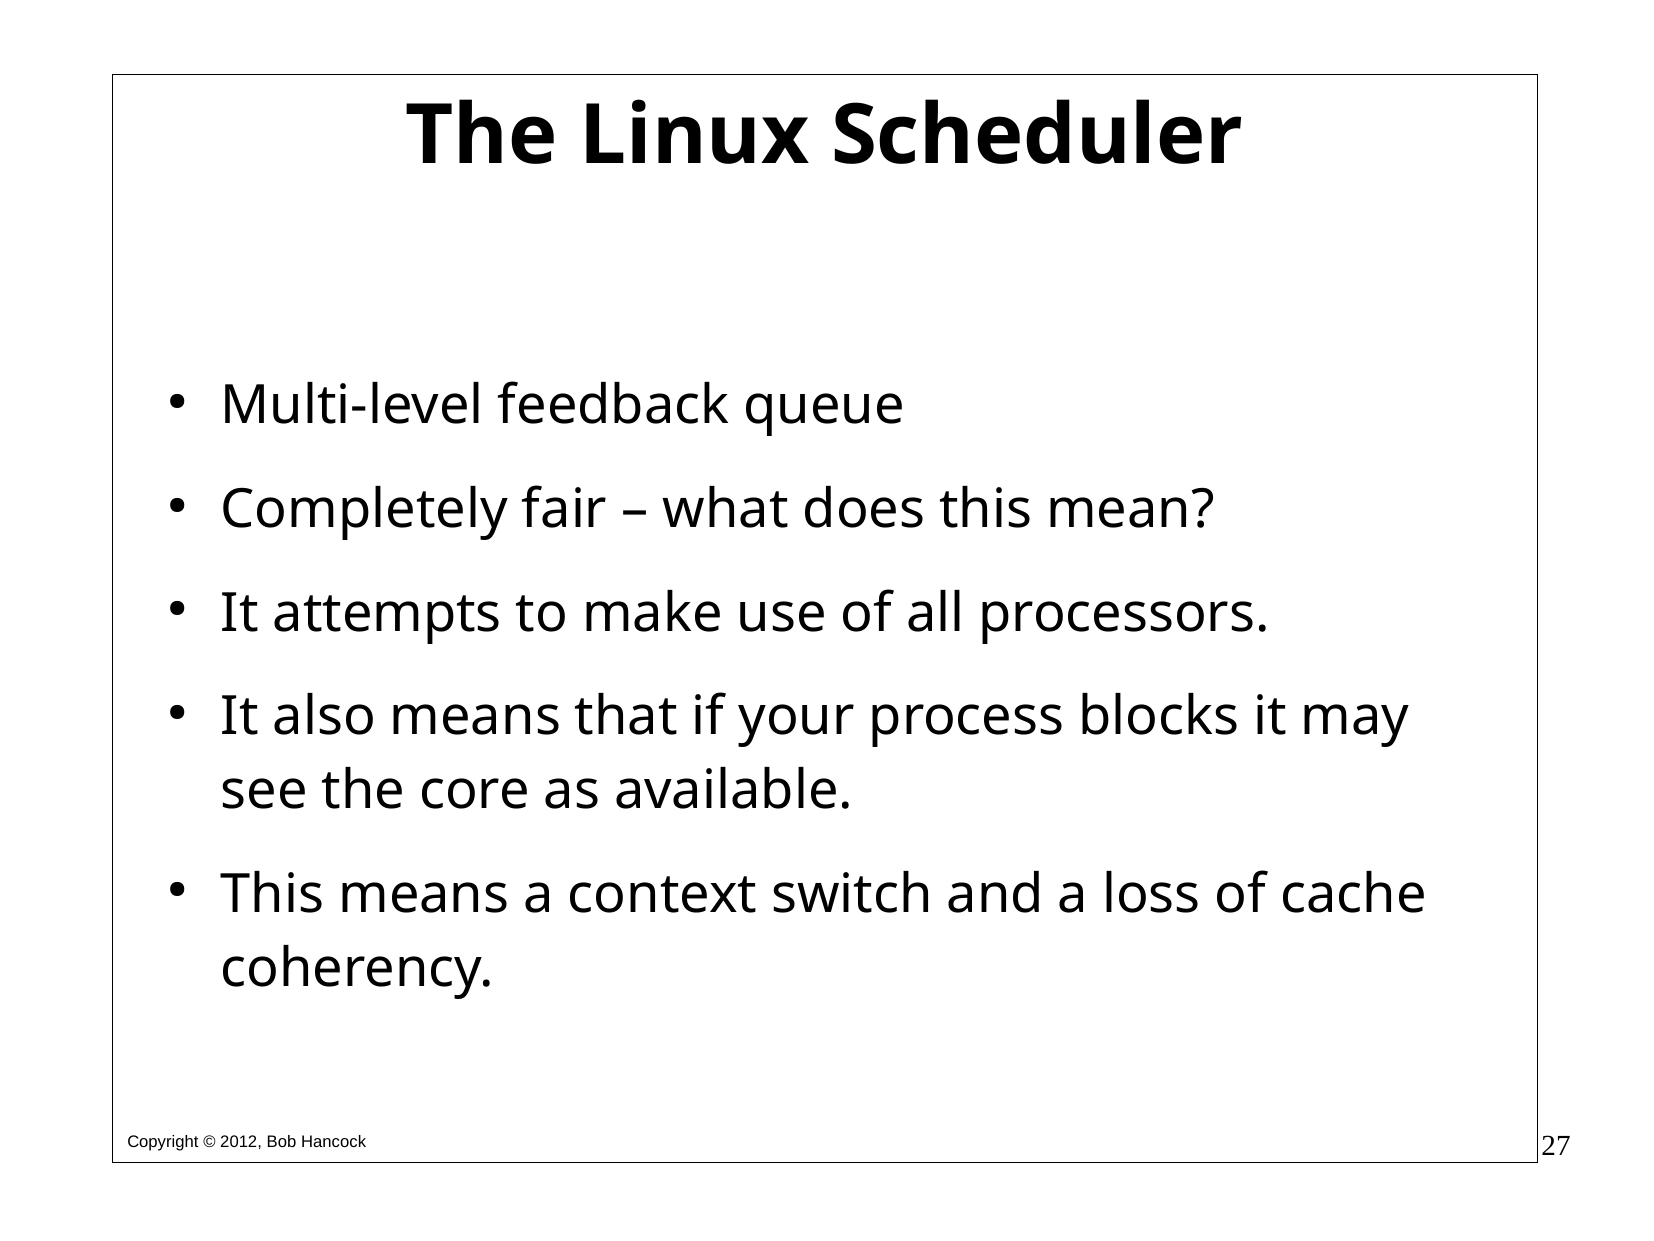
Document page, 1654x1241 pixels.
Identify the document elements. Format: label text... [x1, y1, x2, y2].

list Multi-level feedback queue Completely fair – what does this mean? It attempts to make use of all processors. It also means that if your process blocks it may see the core as available. This means a context switch and a loss of cache coherency. [150, 262, 1501, 1126]
text_box Copyright © 2012, Bob Hancock [112, 1125, 382, 1159]
title The Linux Scheduler [112, 75, 1538, 188]
